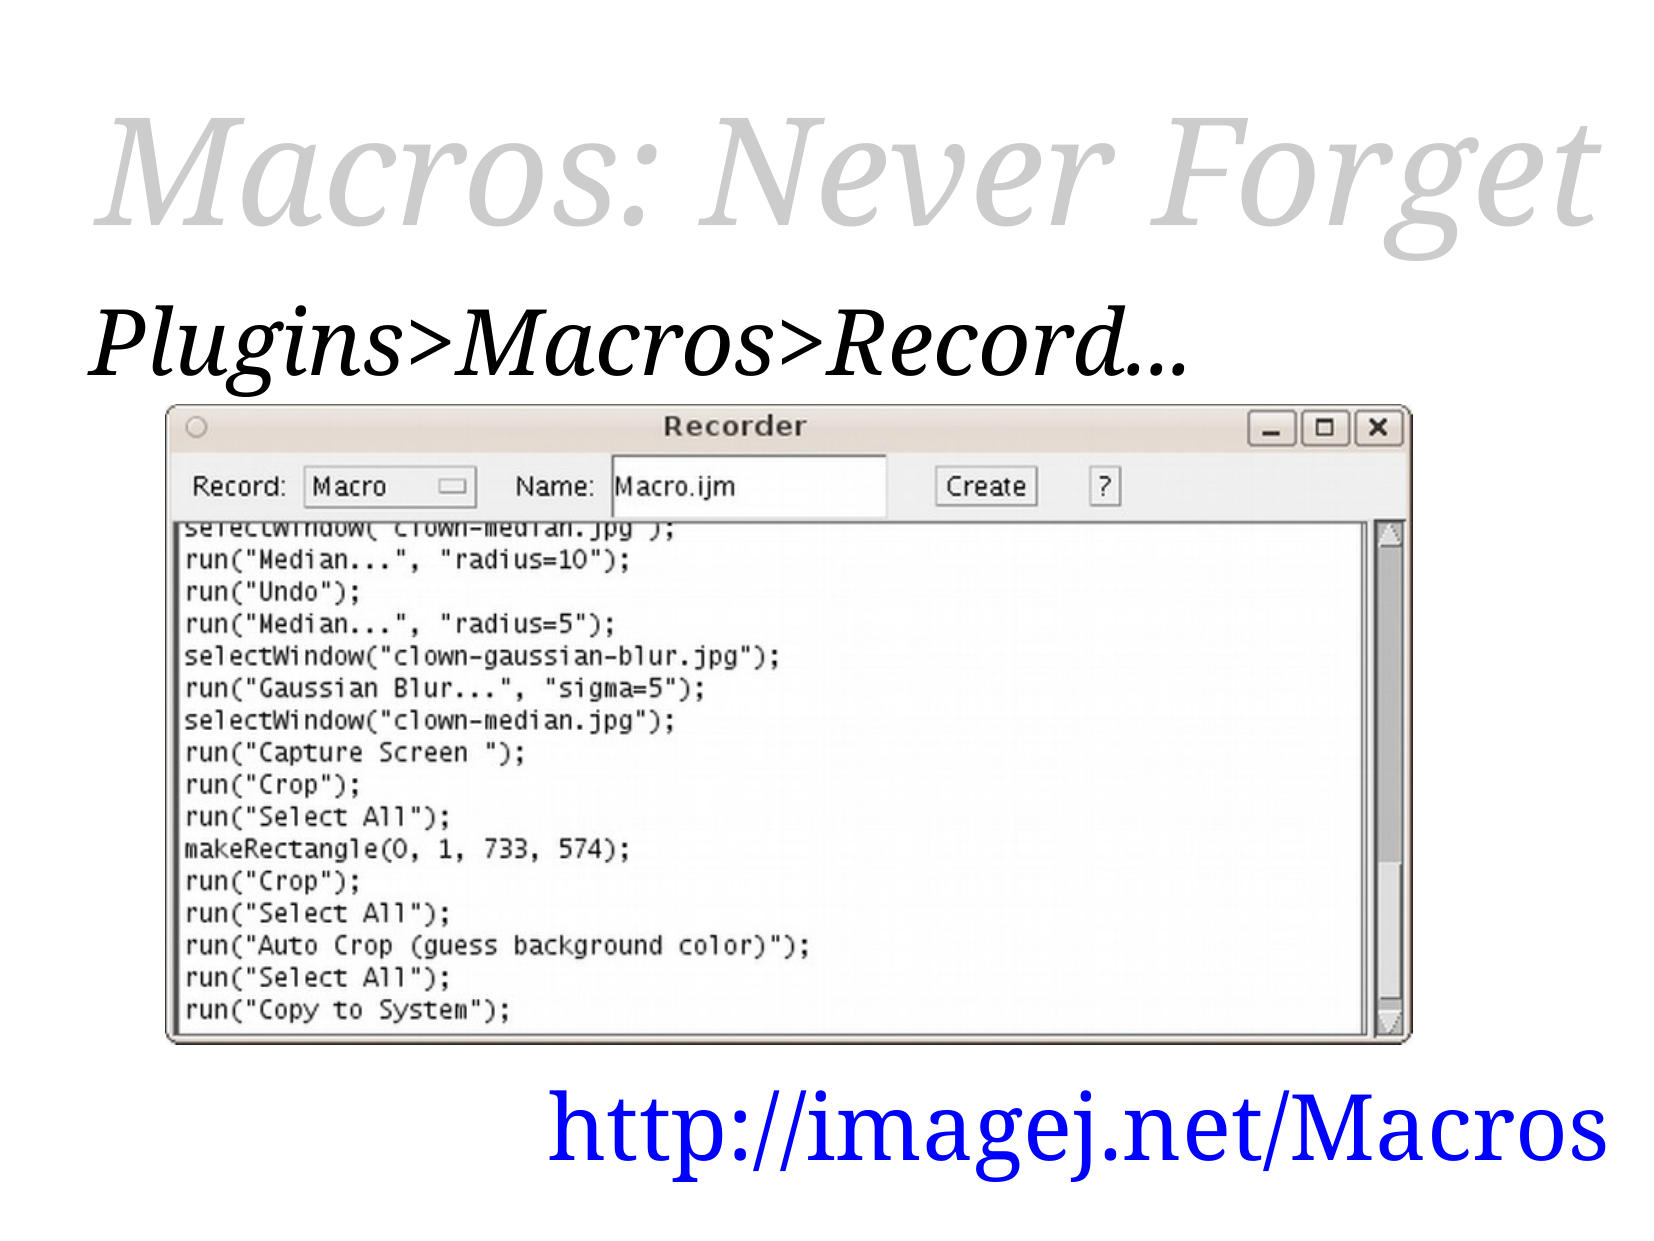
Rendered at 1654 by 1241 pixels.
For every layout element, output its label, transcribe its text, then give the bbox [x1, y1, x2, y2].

text_box http://imagej.net/Macros [50, 1055, 1626, 1172]
text_box Macros: Never Forget [81, 57, 1654, 239]
text_box Plugins>Macros>Record... [50, 270, 1626, 428]
picture [165, 428, 1413, 1045]
